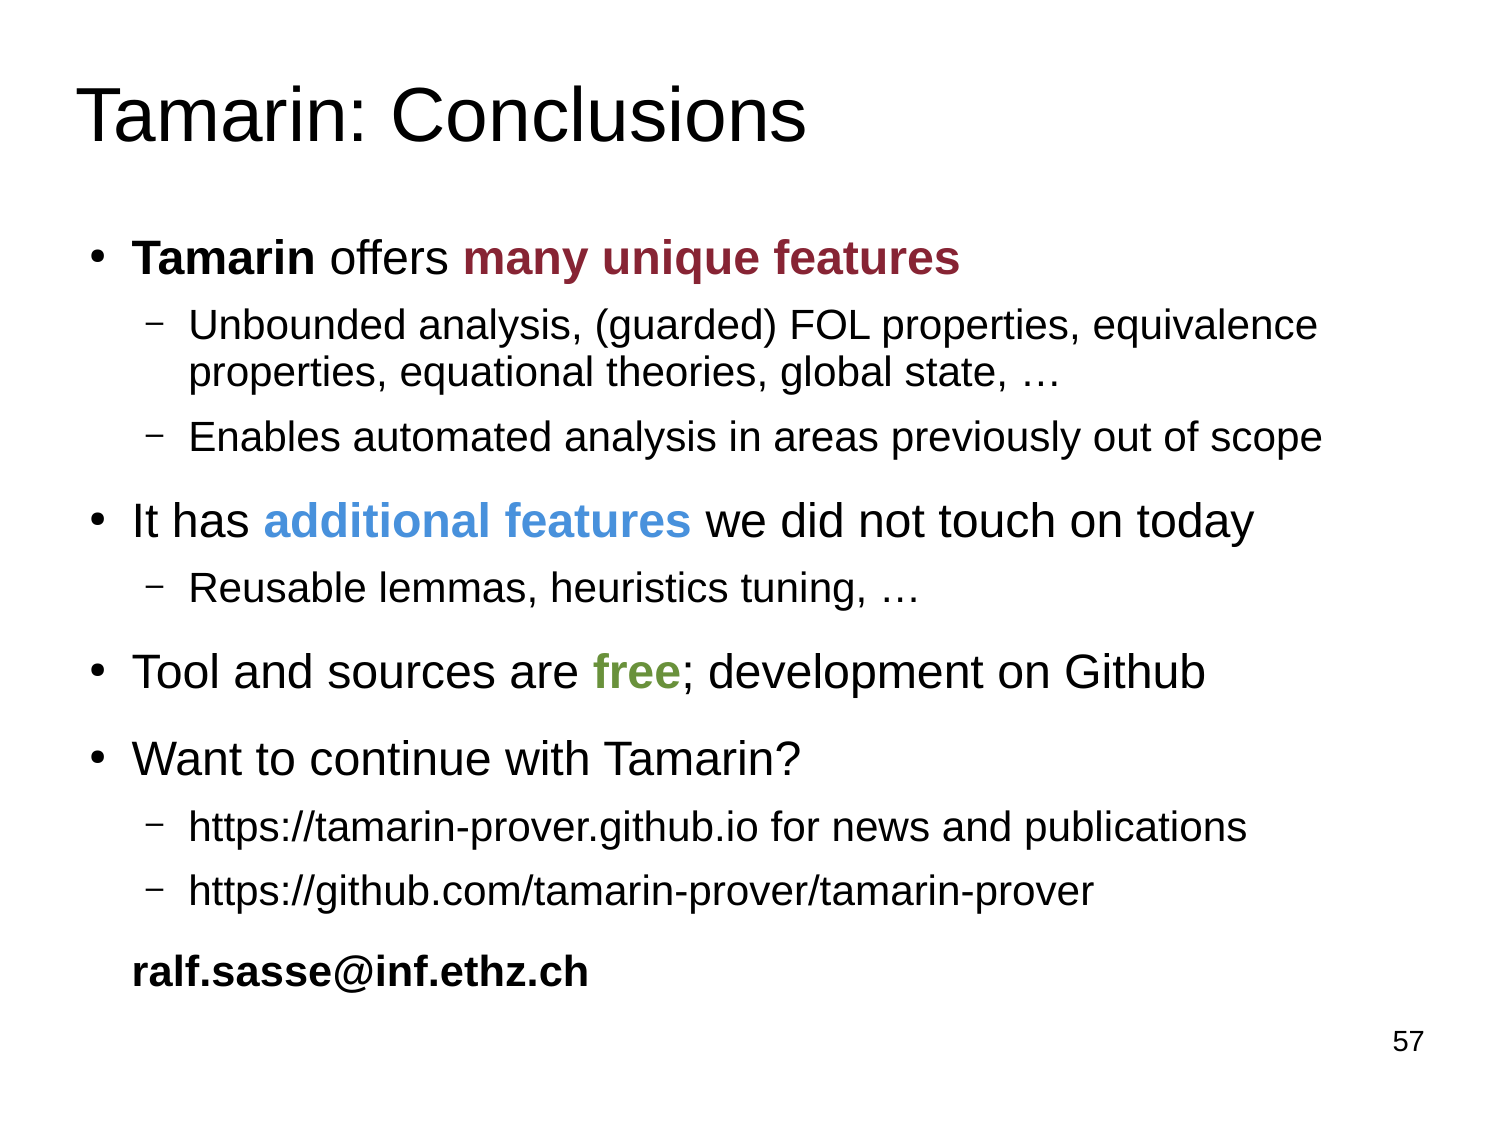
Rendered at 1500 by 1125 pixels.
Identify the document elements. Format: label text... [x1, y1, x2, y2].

list Tamarin offers many unique features Unbounded analysis, (guarded) FOL properties, equivalence properties, equational theories, global state, … Enables automated analysis in areas previously out of scope It has additional features we did not touch on today Reusable lemmas, heuristics tuning, … Tool and sources are free; development on Github Want to continue with Tamarin? https://tamarin-prover.github.io for news and publications https://github.com/tamarin-prover/tamarin-prover ralf.sasse@inf.ethz.ch [75, 230, 1425, 1014]
title Tamarin: Conclusions [75, 44, 1425, 185]
